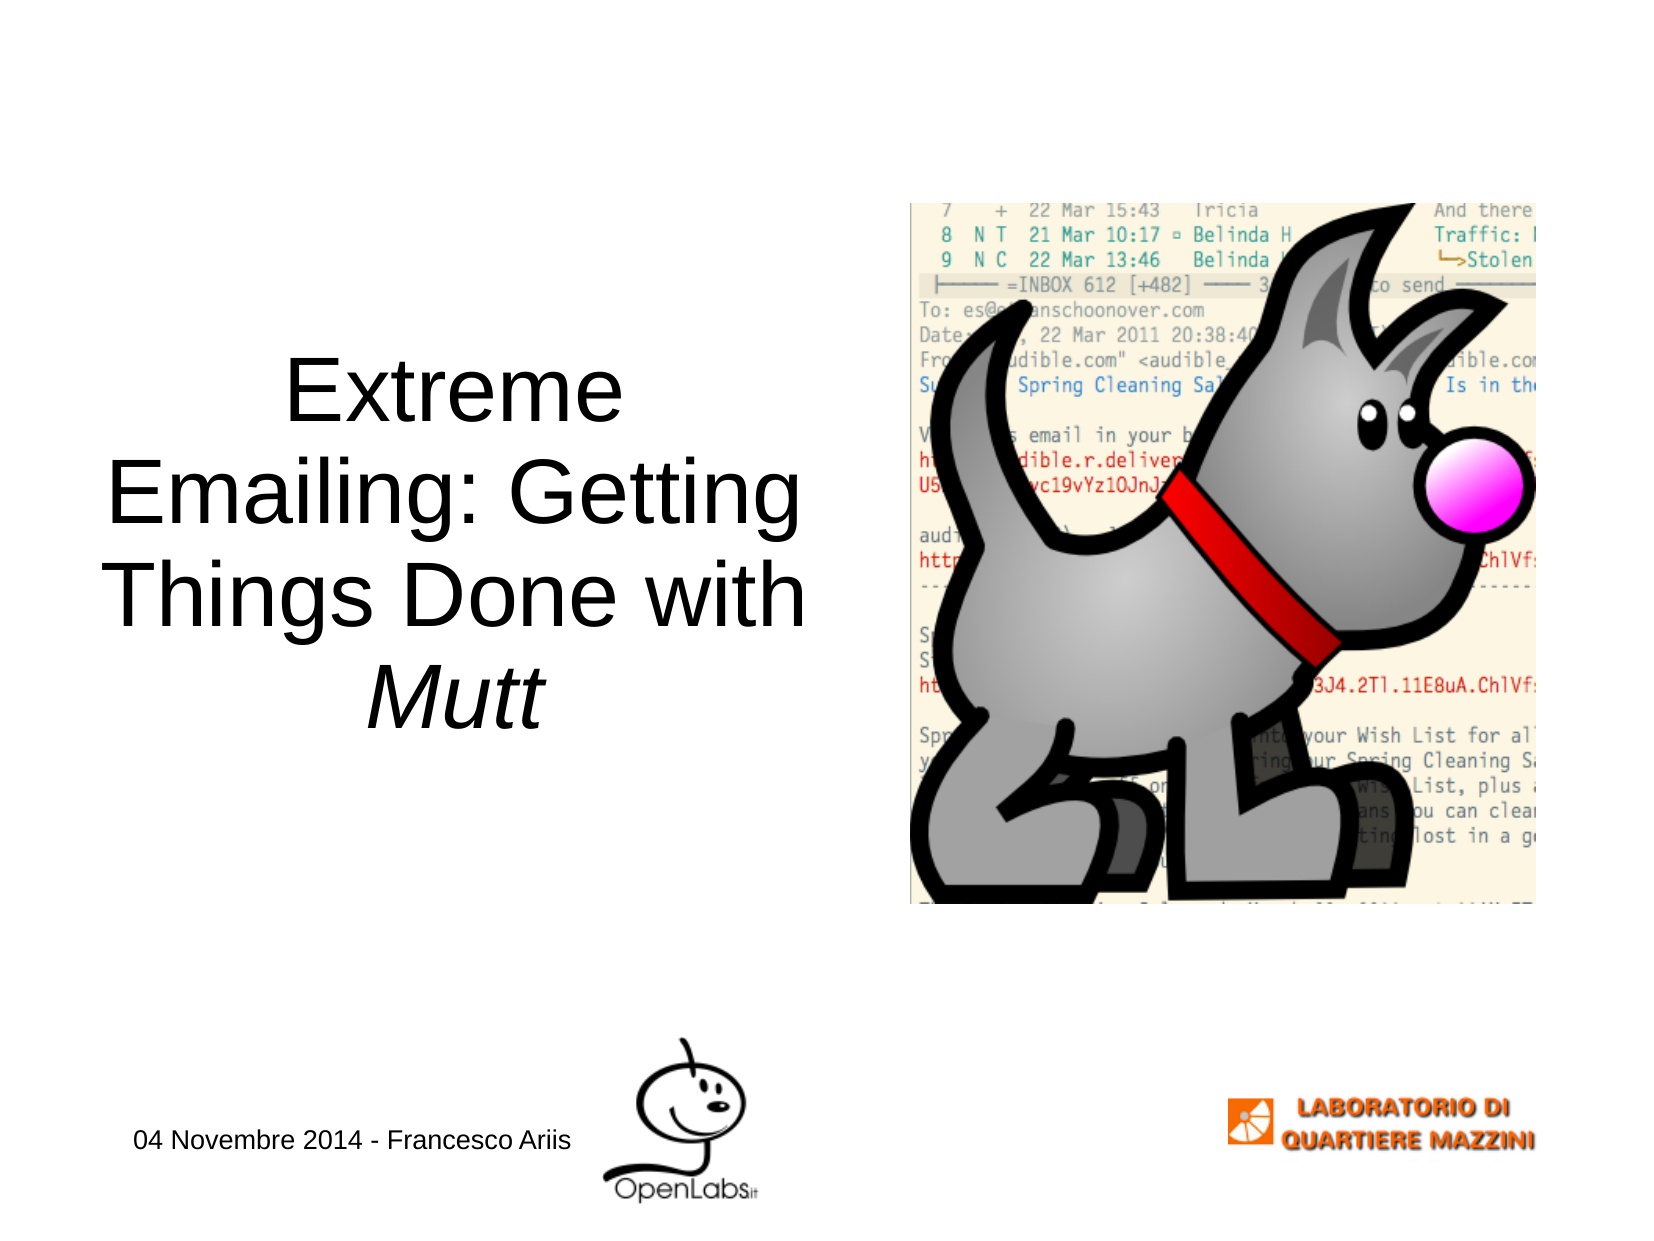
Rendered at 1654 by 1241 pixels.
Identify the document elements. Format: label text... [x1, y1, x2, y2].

picture [910, 203, 1536, 904]
title Extreme Emailing: Getting Things Done with Mutt [94, 212, 815, 875]
title 04 Novembre 2014 - Francesco Ariis [0, 1027, 721, 1241]
picture [602, 1037, 759, 1205]
picture [1228, 1086, 1537, 1162]
